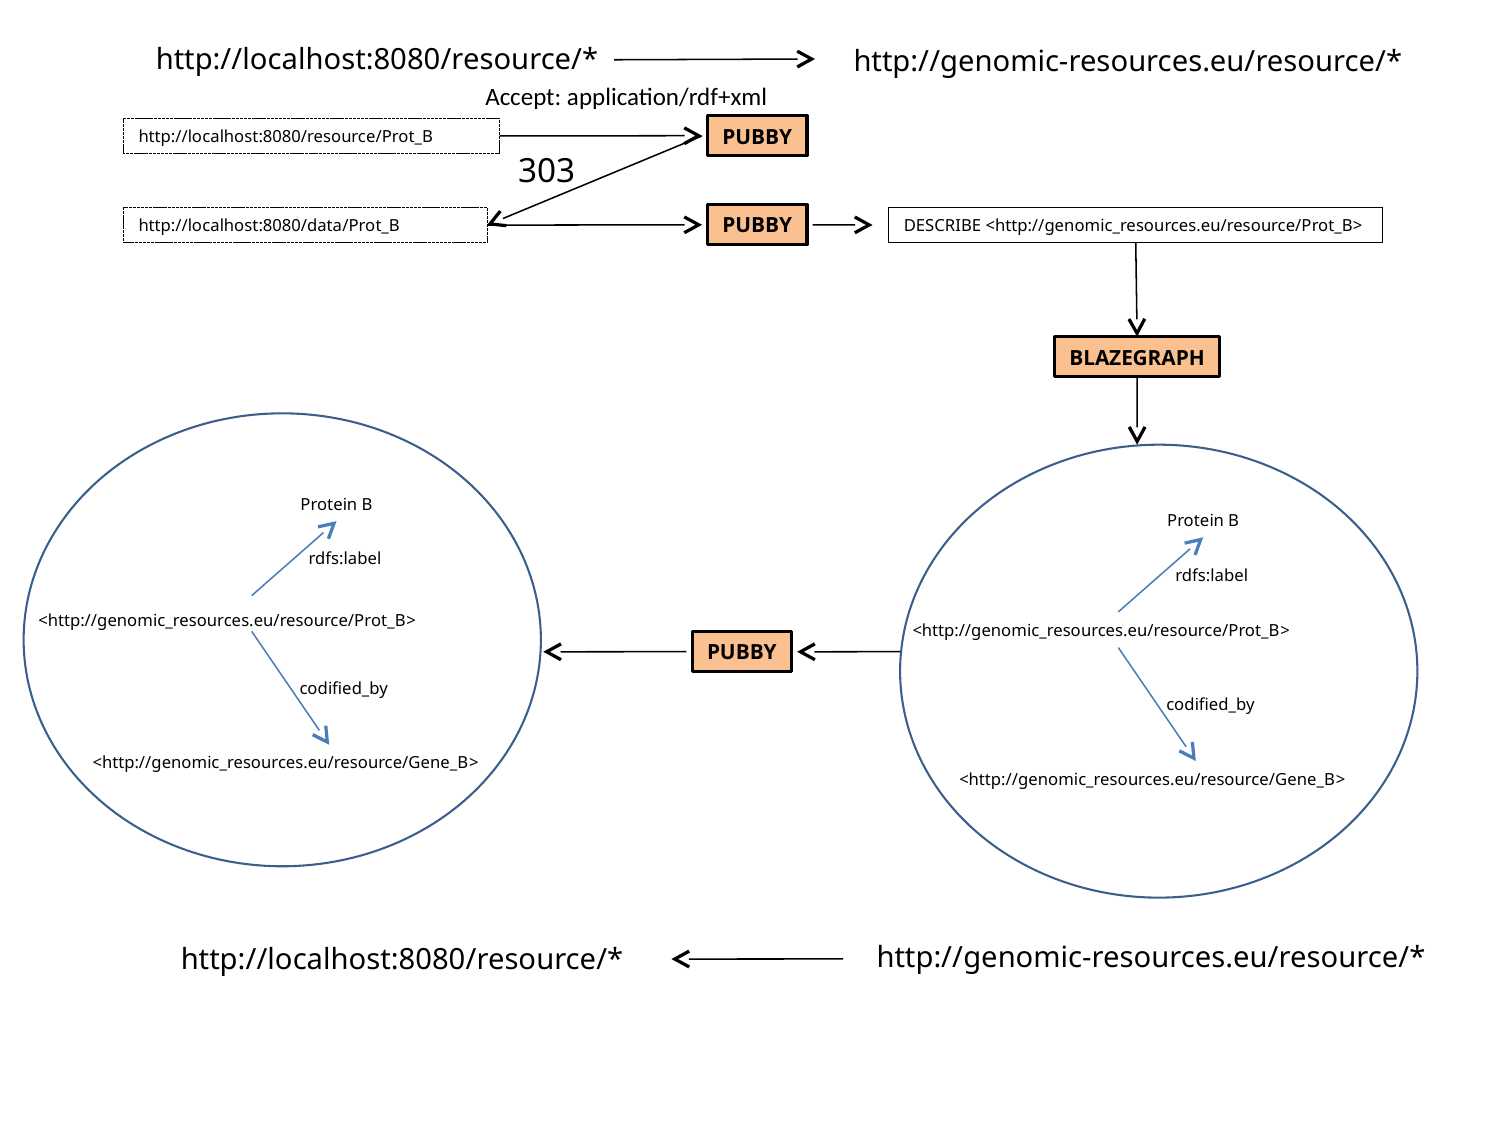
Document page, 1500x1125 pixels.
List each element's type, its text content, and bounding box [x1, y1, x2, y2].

text_box <http://genomic_resources.eu/resource/Prot_B> [903, 612, 1347, 647]
text_box BLAZEGRAPH [1054, 336, 1220, 377]
text_box DESCRIBE <http://genomic_resources.eu/resource/Prot_B> [888, 207, 1383, 243]
text_box http://localhost:8080/resource/Prot_B [123, 118, 500, 154]
text_box http://localhost:8080/data/Prot_B [123, 207, 488, 243]
text_box 303 [503, 142, 626, 197]
text_box PUBBY [707, 204, 807, 245]
text_box http://localhost:8080/resource/* [166, 933, 639, 983]
text_box PUBBY [692, 631, 792, 672]
text_box rdfs:label [1160, 557, 1178, 573]
text_box Accept: application/rdf+xml [470, 73, 783, 119]
text_box Protein B [285, 486, 388, 521]
text_box 303 [560, 169, 626, 197]
text_box codified_by [284, 670, 404, 706]
text_box http://genomic-resources.eu/resource/* [838, 35, 1418, 86]
text_box codified_by [1151, 686, 1270, 722]
text_box Protein B [1152, 502, 1255, 538]
text_box http://localhost:8080/resource/* [141, 32, 614, 83]
text_box <http://genomic_resources.eu/resource/Prot_B> [23, 602, 473, 638]
text_box <http://genomic_resources.eu/resource/Gene_B> [77, 744, 494, 780]
text_box http://genomic-resources.eu/resource/* [861, 930, 1441, 981]
text_box <http://genomic_resources.eu/resource/Gene_B> [944, 760, 1361, 796]
text_box rdfs:label [1160, 557, 1289, 593]
text_box PUBBY [707, 115, 807, 156]
text_box rdfs:label [294, 541, 422, 576]
text_box rdfs:label [294, 541, 311, 556]
